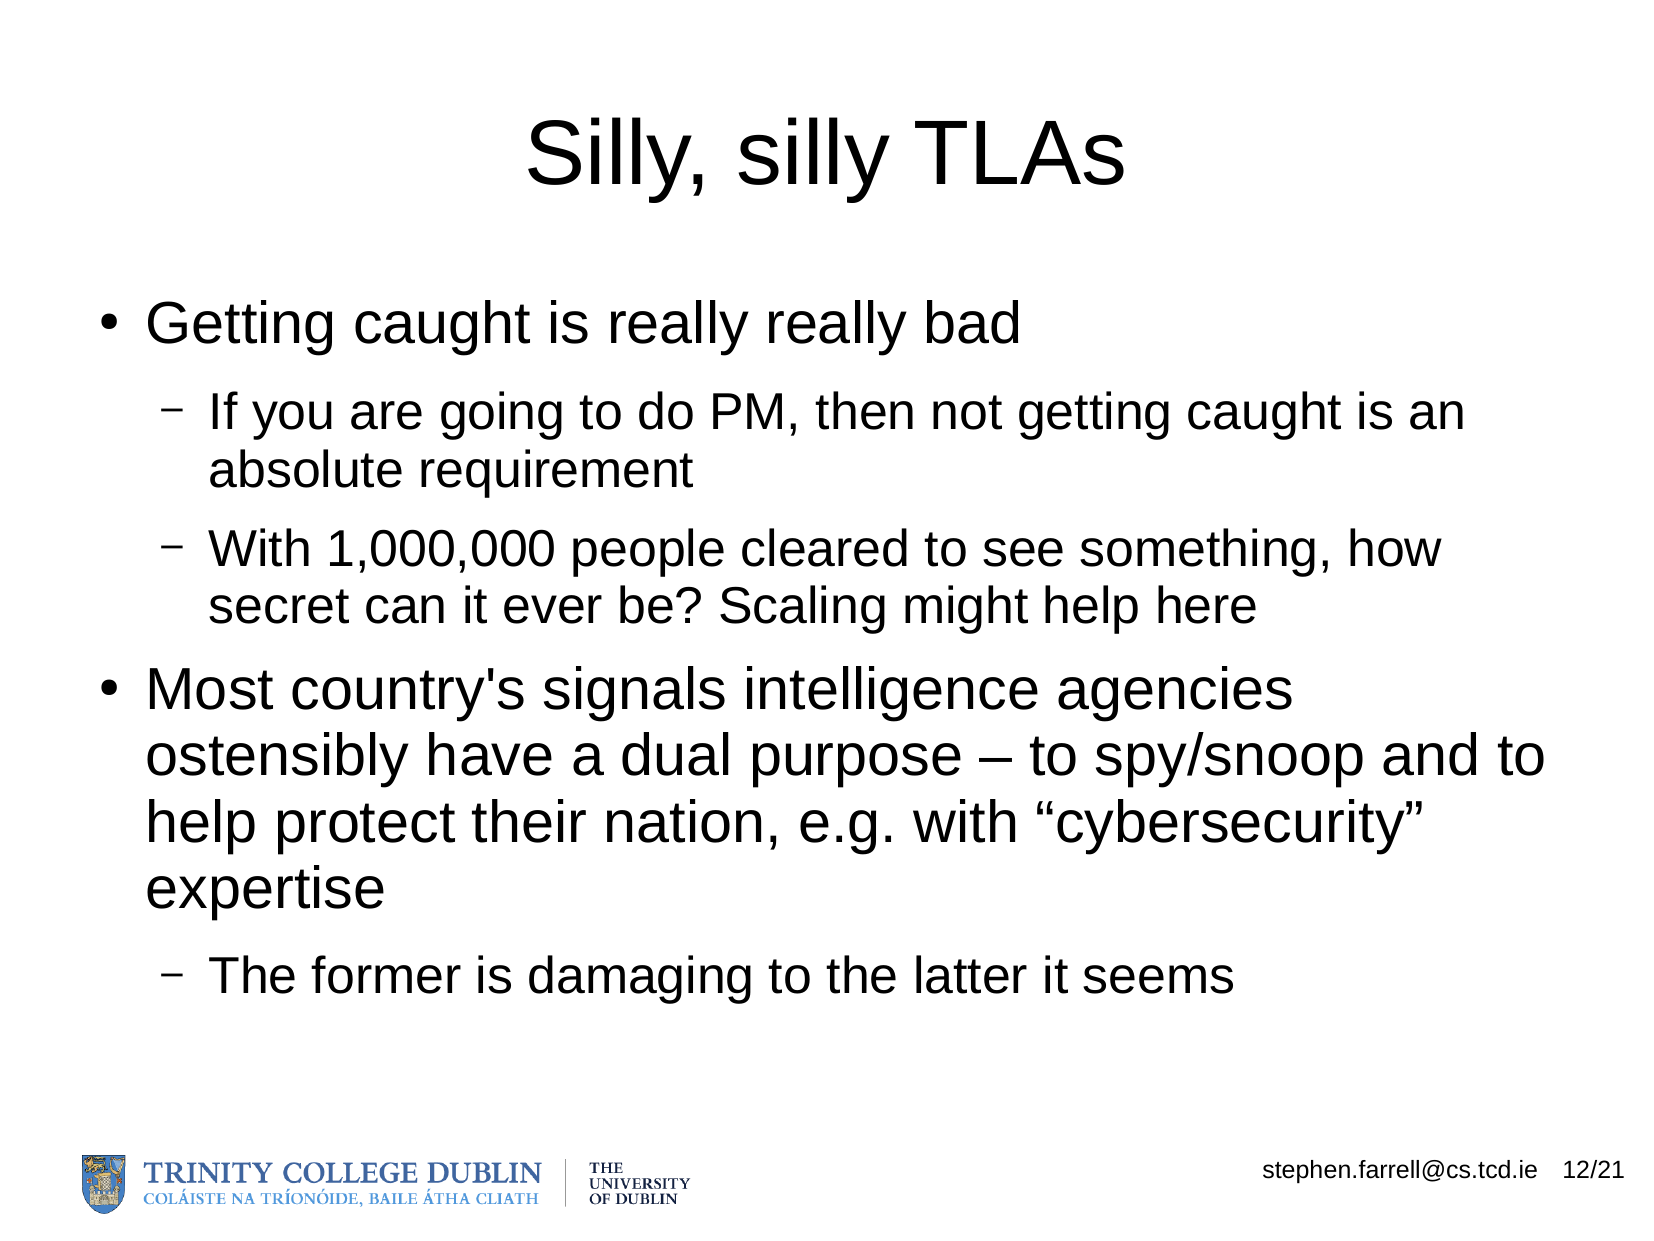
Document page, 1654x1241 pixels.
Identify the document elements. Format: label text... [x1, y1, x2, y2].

list Getting caught is really really bad If you are going to do PM, then not getting caught is an absolute requirement With 1,000,000 people cleared to see something, how secret can it ever be? Scaling might help here Most country's signals intelligence agencies ostensibly have a dual purpose – to spy/snoop and to help protect their nation, e.g. with “cybersecurity” expertise The former is damaging to the latter it seems [82, 290, 1571, 1010]
title Silly, silly TLAs [82, 49, 1571, 257]
picture [82, 1155, 694, 1214]
